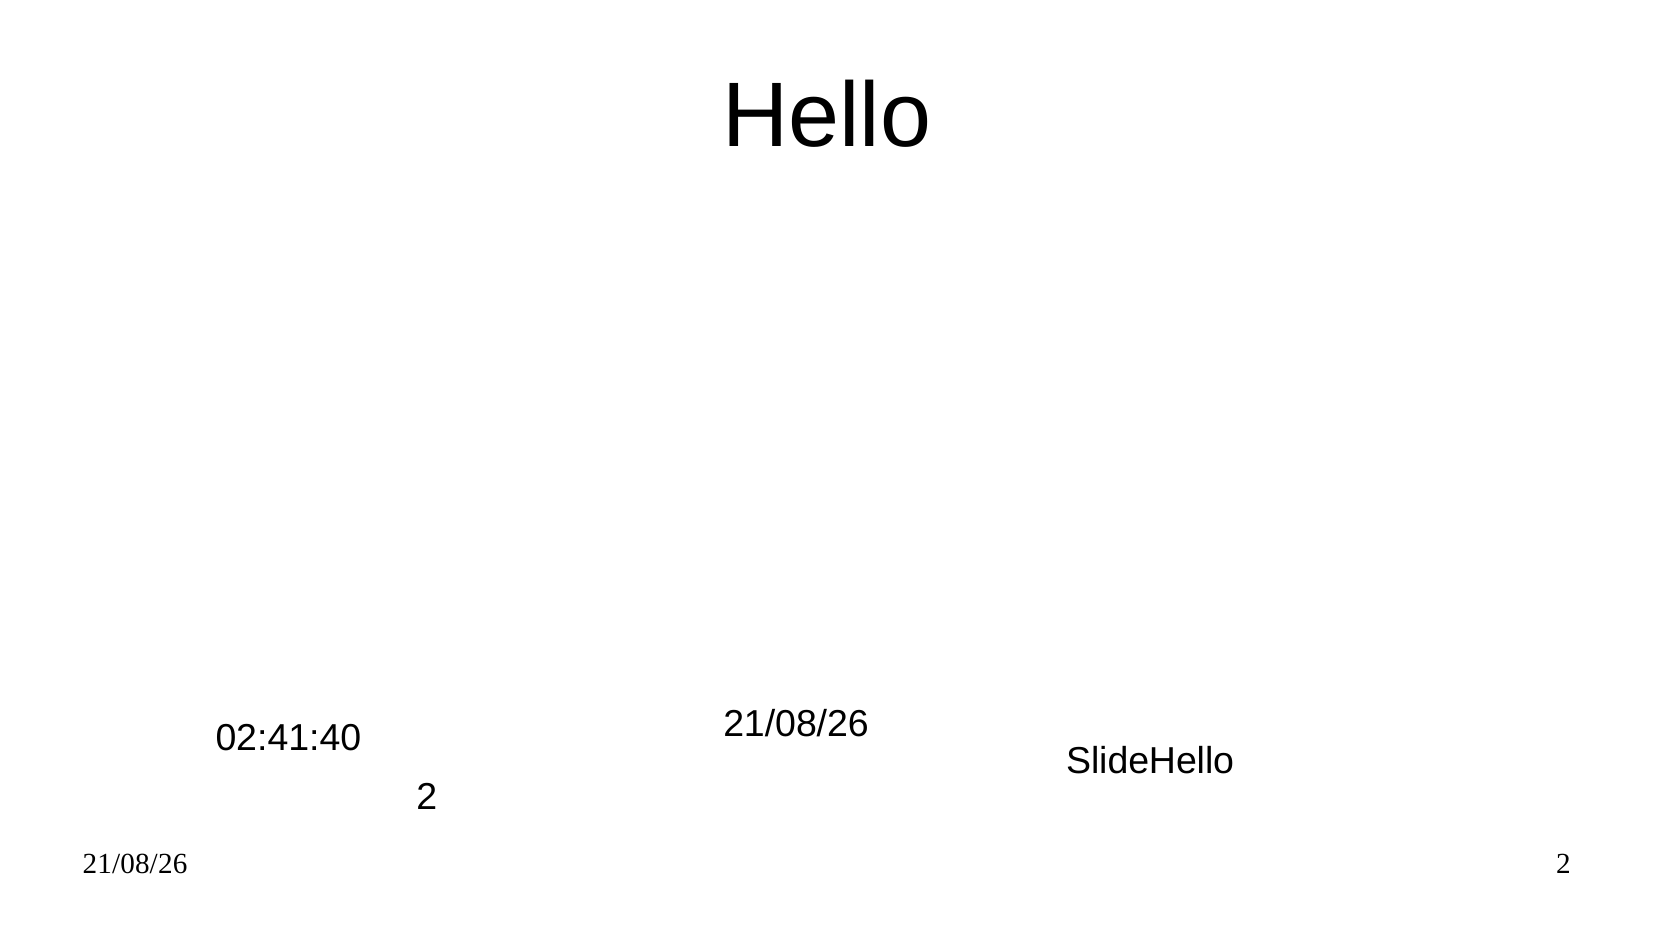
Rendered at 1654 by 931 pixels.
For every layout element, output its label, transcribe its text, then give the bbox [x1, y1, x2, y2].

title Hello [82, 37, 1571, 193]
